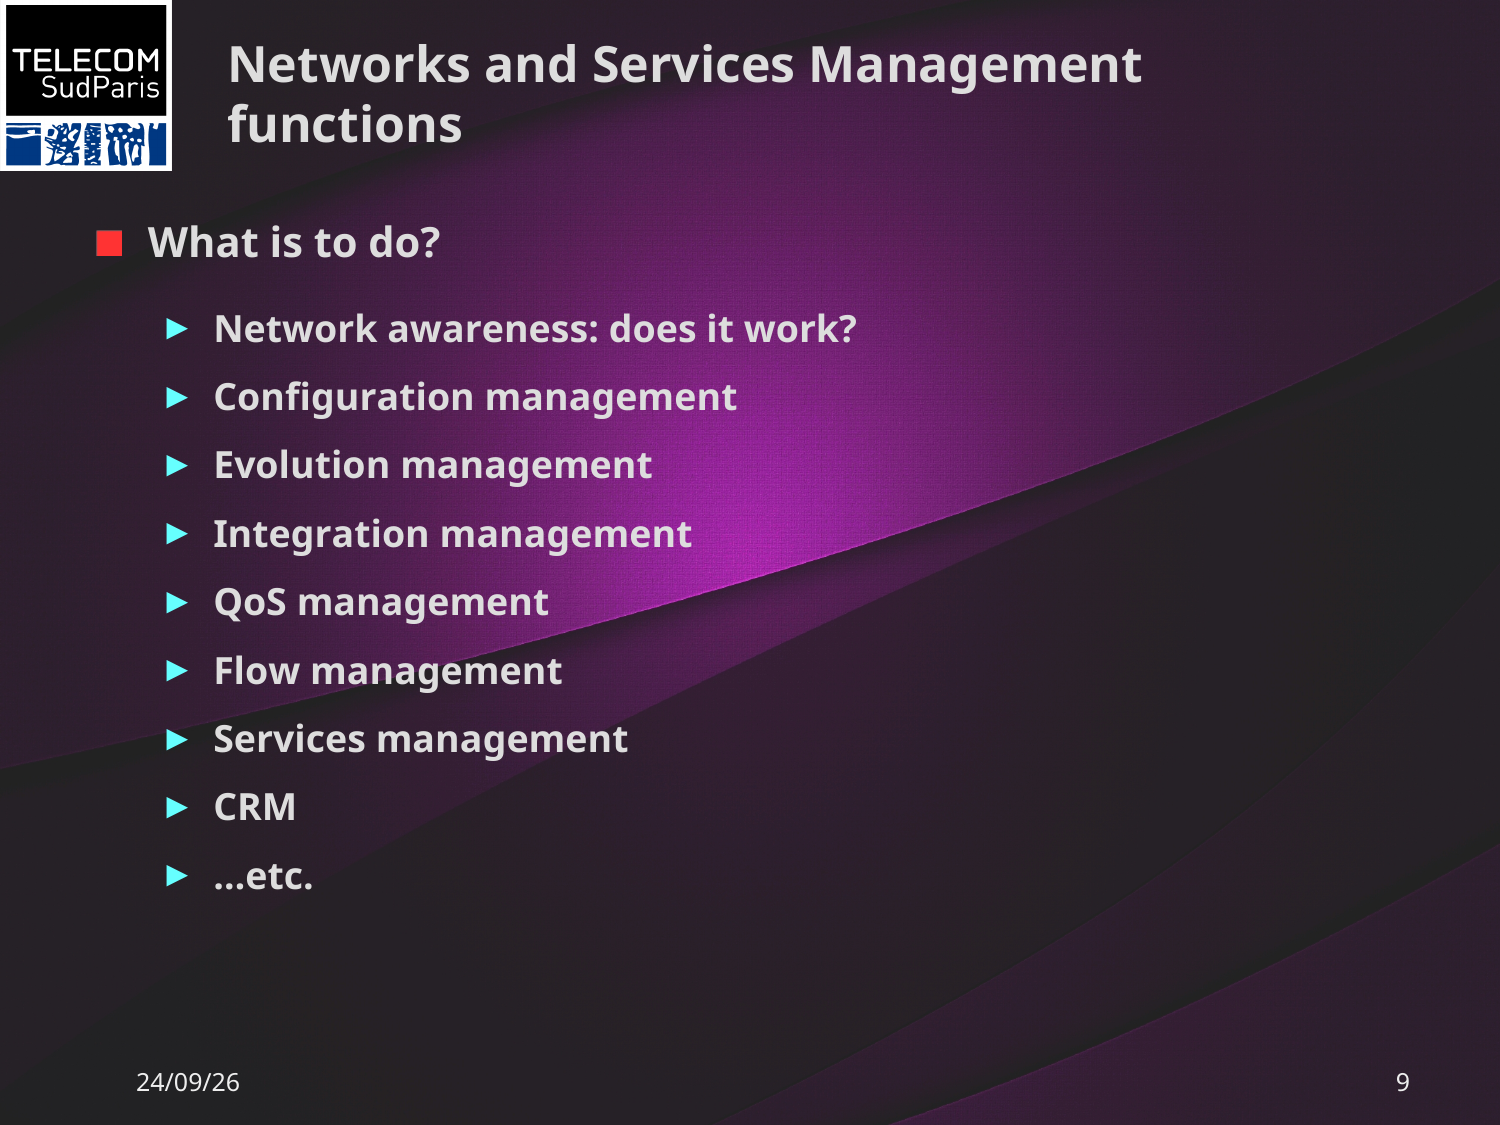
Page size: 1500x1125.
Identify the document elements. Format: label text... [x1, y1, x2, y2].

title Networks and Services Management functions [212, 24, 1406, 144]
picture [0, 0, 1500, 1125]
list What is to do? Network awareness: does it work? Configuration management Evolution management Integration management QoS management Flow management Services management CRM …etc. [76, 207, 1427, 977]
